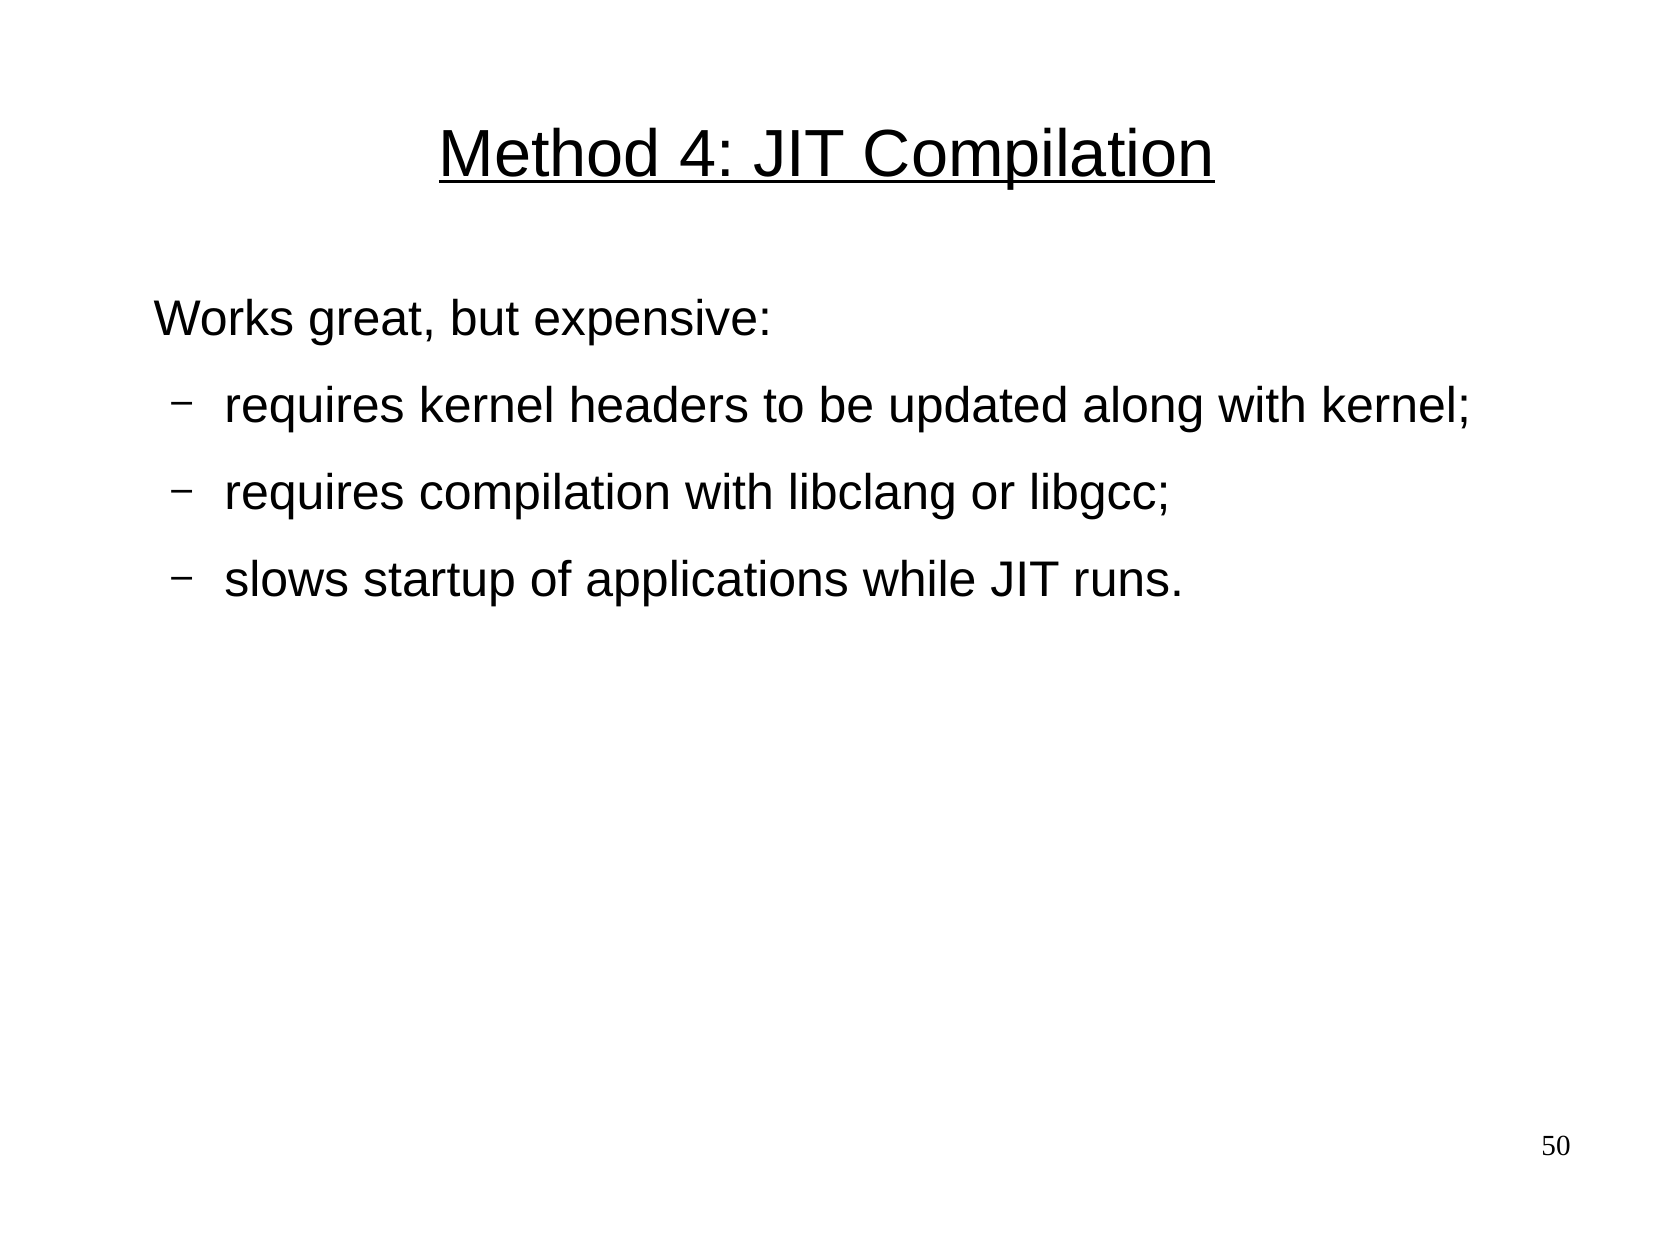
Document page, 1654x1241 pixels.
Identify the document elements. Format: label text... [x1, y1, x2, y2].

title Method 4: JIT Compilation [82, 49, 1571, 257]
list Works great, but expensive: requires kernel headers to be updated along with kernel; requires compilation with libclang or libgcc; slows startup of applications while JIT runs. [82, 290, 1571, 1010]
